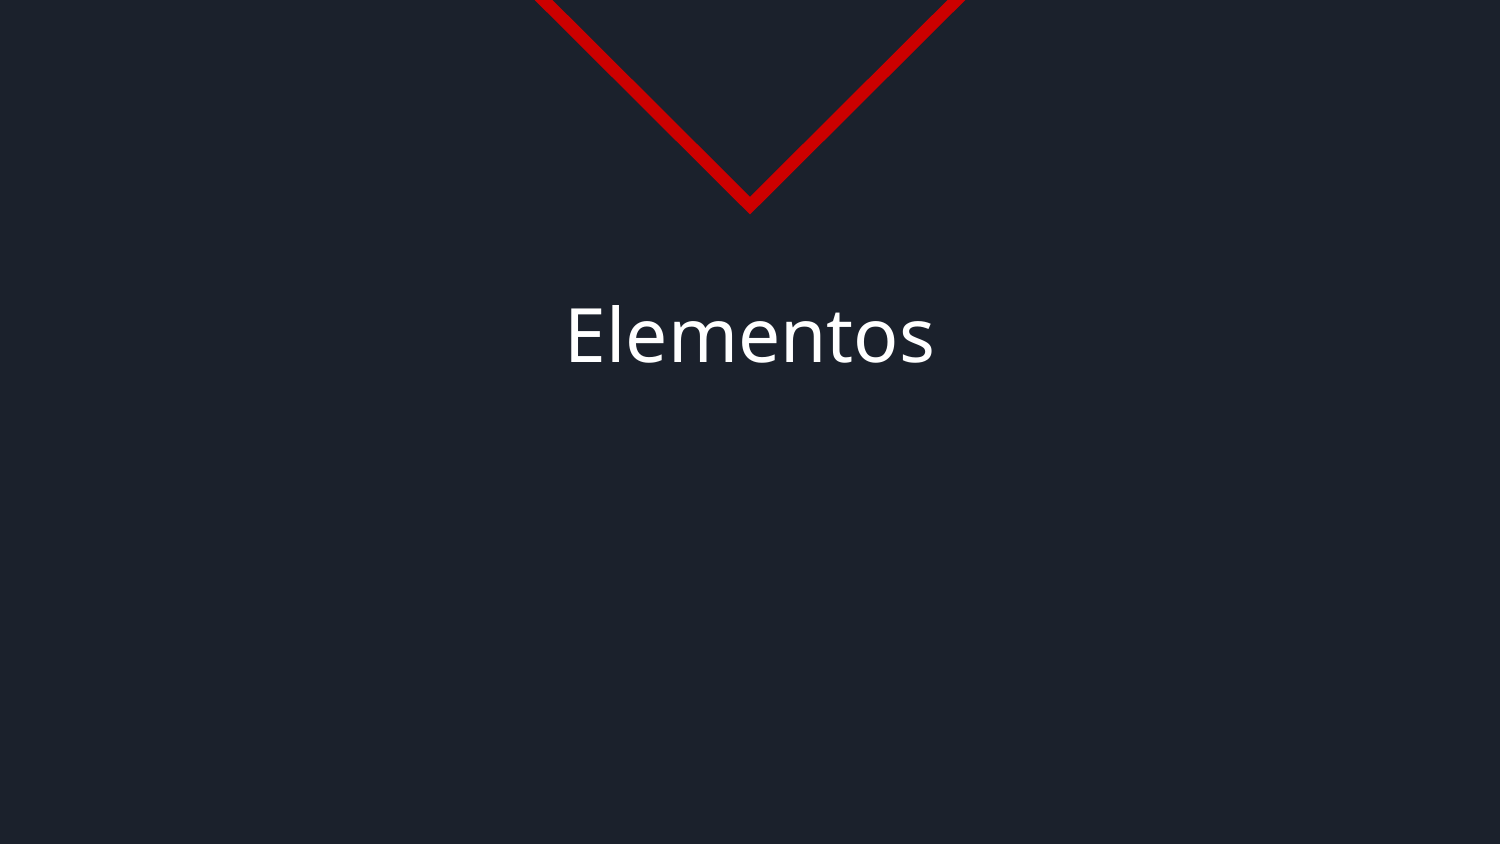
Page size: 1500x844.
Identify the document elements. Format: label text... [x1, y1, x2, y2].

title Elementos [349, 272, 1151, 463]
